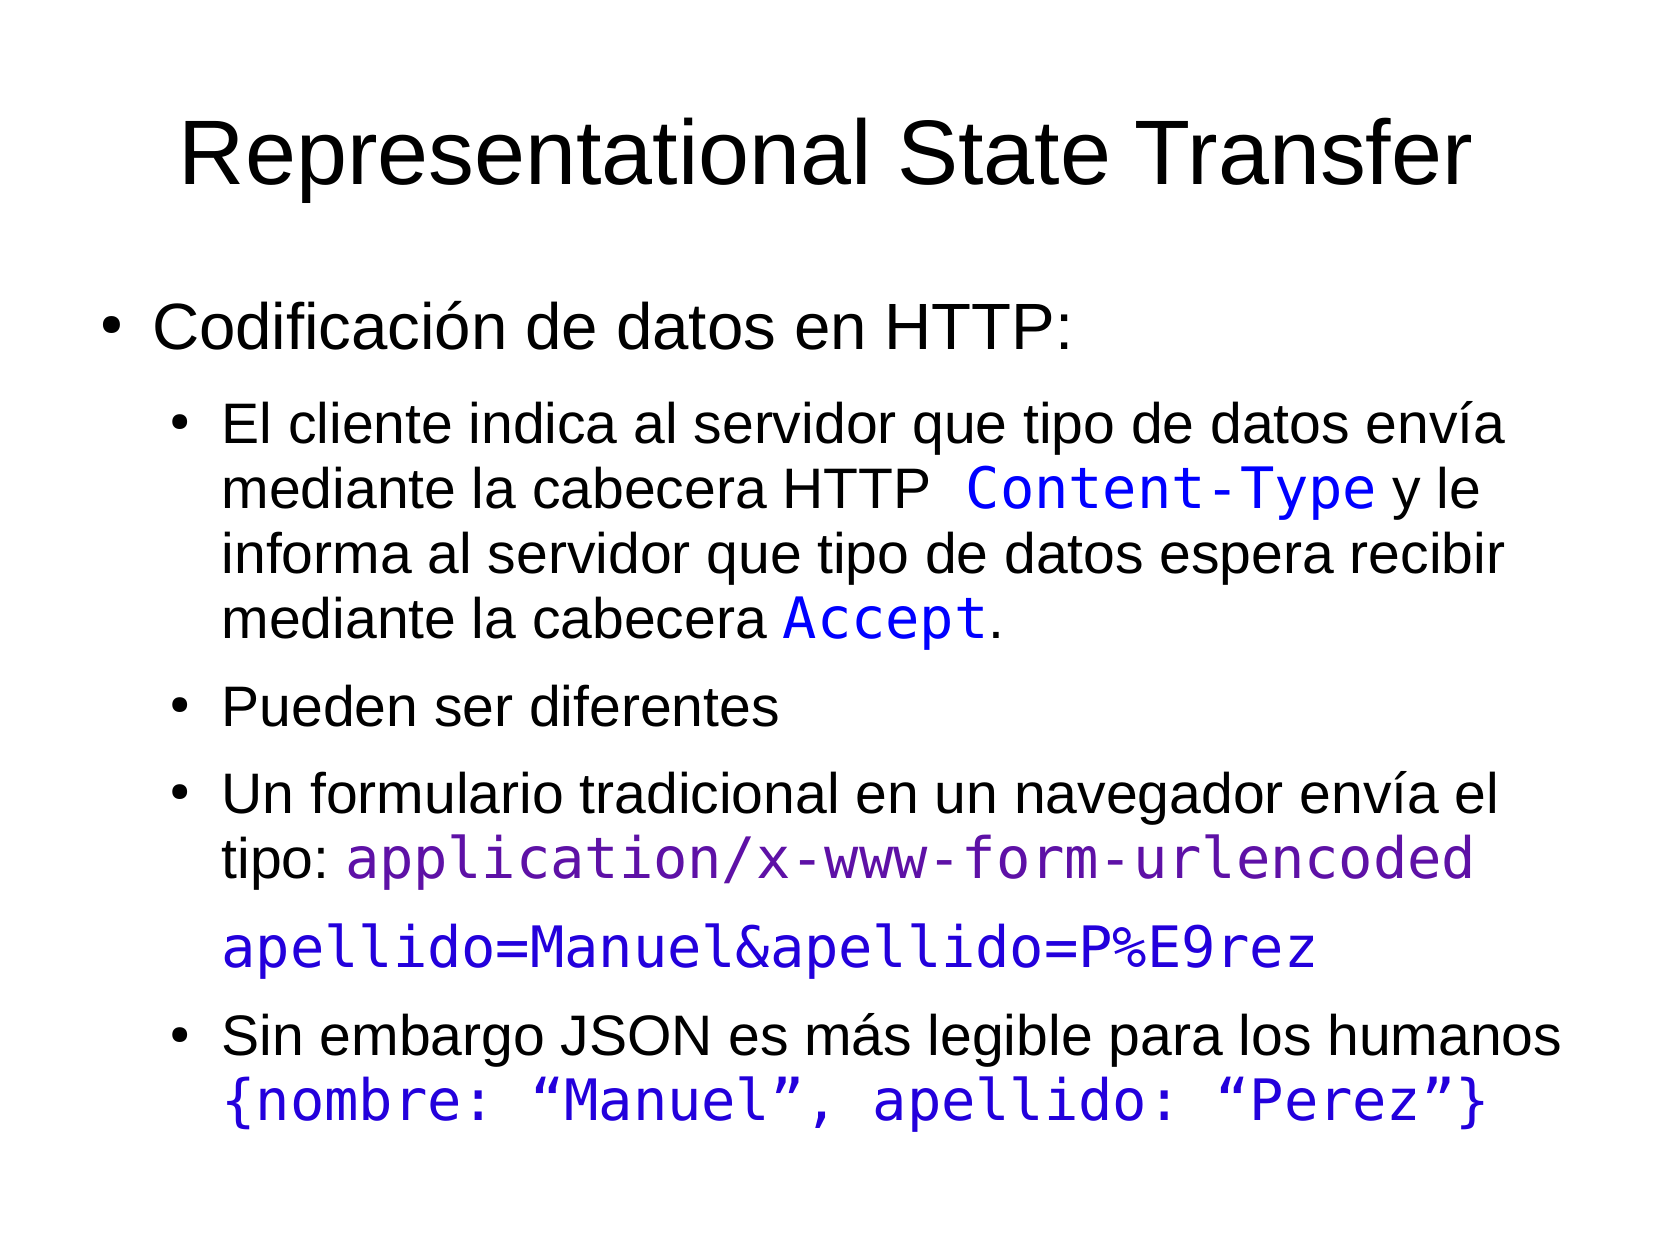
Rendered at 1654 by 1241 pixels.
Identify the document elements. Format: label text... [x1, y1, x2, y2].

title Representational State Transfer [82, 49, 1571, 257]
list Codificación de datos en HTTP: El cliente indica al servidor que tipo de datos envía mediante la cabecera HTTP Content-Type y le informa al servidor que tipo de datos espera recibir mediante la cabecera Accept. Pueden ser diferentes Un formulario tradicional en un navegador envía el tipo: application/x-www-form-urlencoded apellido=Manuel&apellido=P%E9rez Sin embargo JSON es más legible para los humanos {nombre: “Manuel”, apellido: “Perez”} [82, 290, 1571, 1152]
